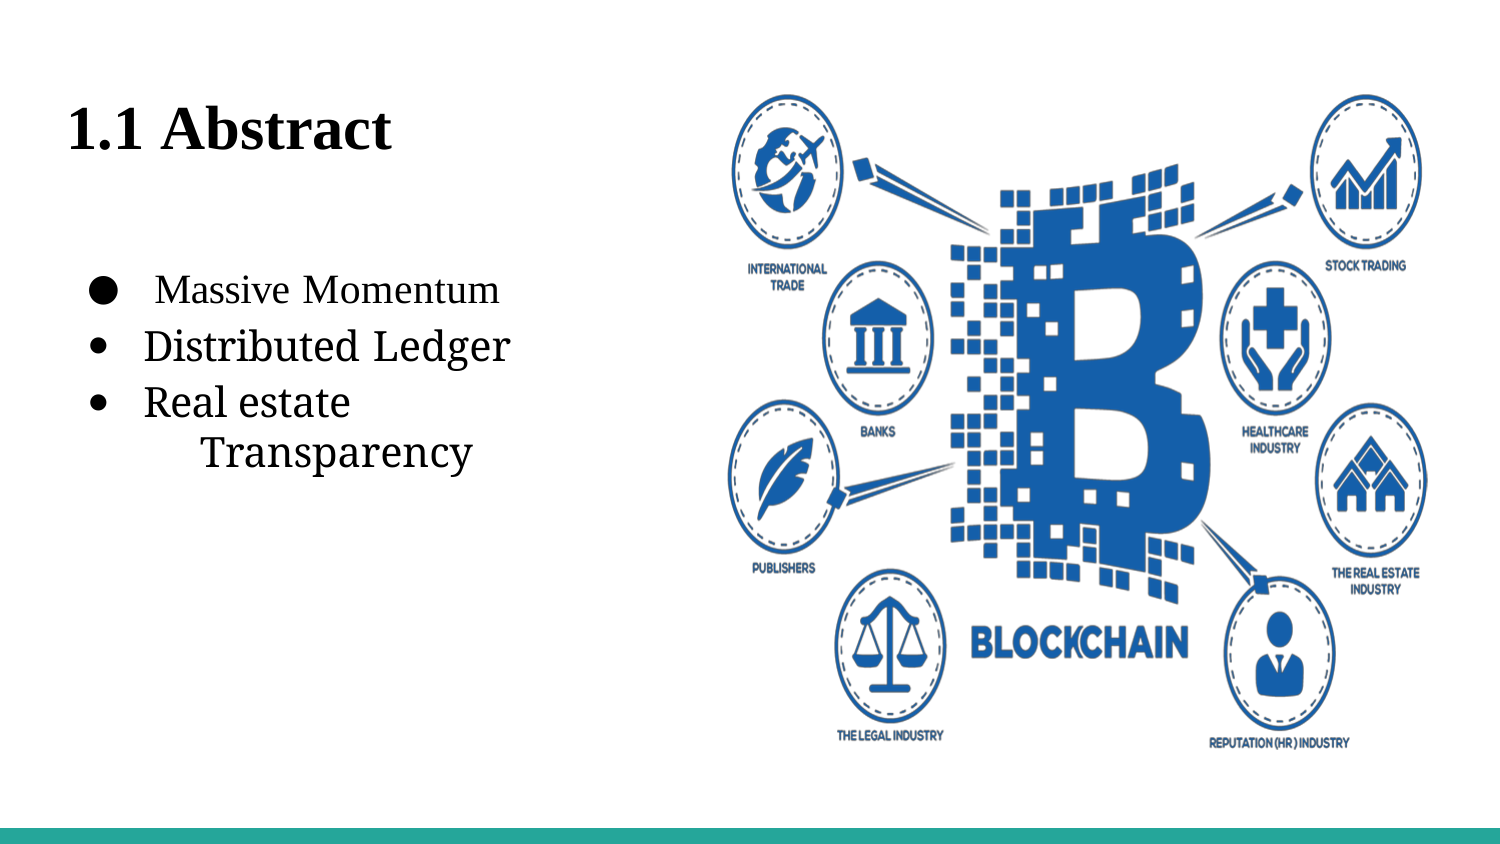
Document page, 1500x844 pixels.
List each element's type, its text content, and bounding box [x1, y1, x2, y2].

text_box Massive Momentum Distributed Ledger Real estate Transparency [82, 251, 607, 428]
text_box [713, 89, 1449, 750]
text_box [0, 828, 1500, 844]
title 1.1 Abstract [64, 84, 396, 164]
